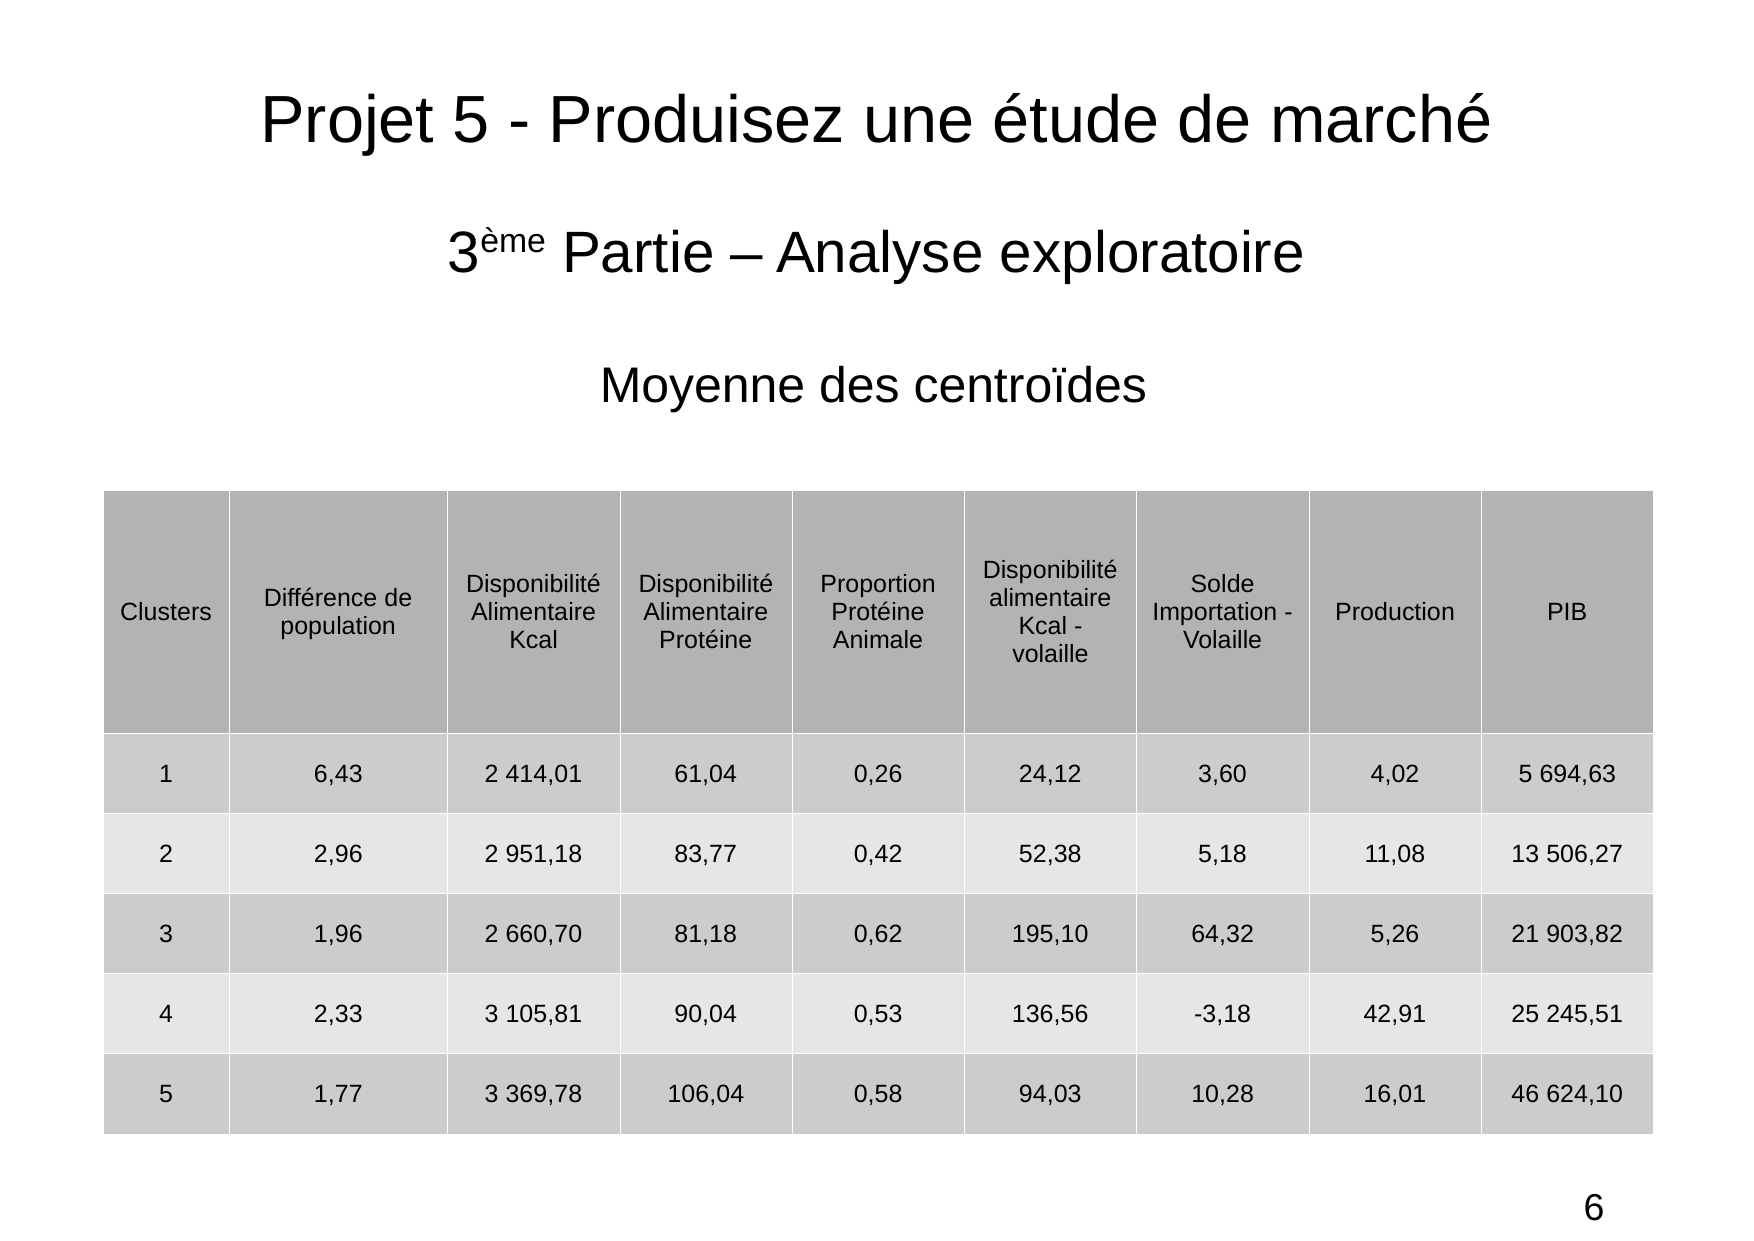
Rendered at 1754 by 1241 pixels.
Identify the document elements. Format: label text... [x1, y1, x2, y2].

table_header Production [1310, 491, 1481, 733]
table_cell 94,03 [965, 1054, 1136, 1134]
table_cell 2,33 [230, 974, 447, 1053]
table_cell 2 660,70 [448, 894, 620, 973]
table_cell 61,04 [621, 734, 792, 813]
table_header PIB [1482, 491, 1653, 733]
table_cell 3,60 [1137, 734, 1309, 813]
table_cell 42,91 [1310, 974, 1481, 1053]
table_cell 2 951,18 [448, 814, 620, 893]
table_header Disponibilité Alimentaire Protéine [621, 491, 792, 733]
subtitle 3ème Partie – Analyse exploratoire [140, 188, 1614, 316]
table_cell 81,18 [621, 894, 792, 973]
table_cell 195,10 [965, 894, 1136, 973]
table_cell 83,77 [621, 814, 792, 893]
table_cell -3,18 [1137, 974, 1309, 1053]
table_cell 4 [104, 974, 229, 1053]
table_cell 25 245,51 [1482, 974, 1653, 1053]
table_cell 0,58 [793, 1054, 964, 1134]
table_cell 0,53 [793, 974, 964, 1053]
table_header Disponibilité alimentaire Kcal - volaille [965, 491, 1136, 733]
table_cell 0,42 [793, 814, 964, 893]
table_cell 0,26 [793, 734, 964, 813]
text_box Moyenne des centroïdes [105, 321, 1642, 449]
table_cell 10,28 [1137, 1054, 1309, 1134]
title Projet 5 - Produisez une étude de marché [140, 48, 1614, 188]
table_cell 106,04 [621, 1054, 792, 1134]
table_cell 16,01 [1310, 1054, 1481, 1134]
text_box <numéro> [1568, 1178, 1754, 1241]
table_cell 6,43 [230, 734, 447, 813]
table_cell 3 369,78 [448, 1054, 620, 1134]
table_header Solde Importation - Volaille [1137, 491, 1309, 733]
table_cell 1,77 [230, 1054, 447, 1134]
table_cell 90,04 [621, 974, 792, 1053]
table_cell 21 903,82 [1482, 894, 1653, 973]
table_cell 52,38 [965, 814, 1136, 893]
table_header Clusters [104, 491, 229, 733]
table_cell 46 624,10 [1482, 1054, 1653, 1134]
table_header Différence de population [230, 491, 447, 733]
table_cell 13 506,27 [1482, 814, 1653, 893]
table_cell 1 [104, 734, 229, 813]
table_cell 5 694,63 [1482, 734, 1653, 813]
table_header Disponibilité Alimentaire Kcal [448, 491, 620, 733]
table_cell 3 [104, 894, 229, 973]
table_cell 3 105,81 [448, 974, 620, 1053]
table_header Proportion Protéine Animale [793, 491, 964, 733]
table_cell 11,08 [1310, 814, 1481, 893]
table_cell 64,32 [1137, 894, 1309, 973]
table_cell 2 414,01 [448, 734, 620, 813]
table_cell 24,12 [965, 734, 1136, 813]
table_cell 4,02 [1310, 734, 1481, 813]
table_cell 5,26 [1310, 894, 1481, 973]
table_cell 5 [104, 1054, 229, 1134]
table_cell 2 [104, 814, 229, 893]
table_cell 2,96 [230, 814, 447, 893]
table_cell 5,18 [1137, 814, 1309, 893]
table_cell 1,96 [230, 894, 447, 973]
table_cell 136,56 [965, 974, 1136, 1053]
table_cell 0,62 [793, 894, 964, 973]
